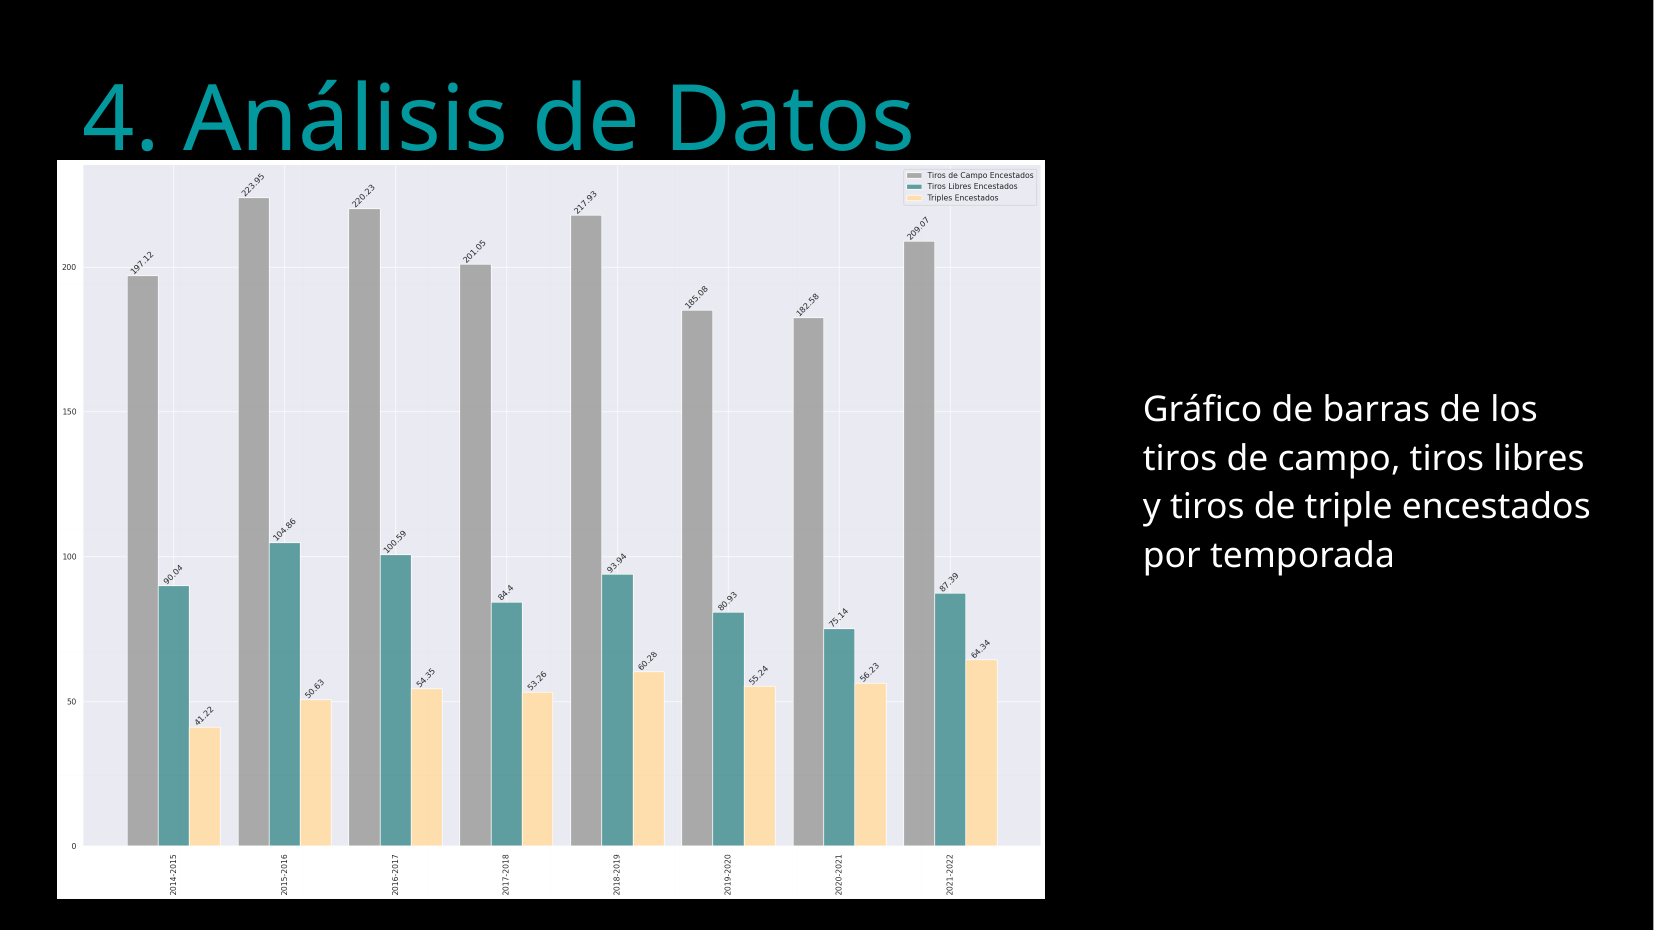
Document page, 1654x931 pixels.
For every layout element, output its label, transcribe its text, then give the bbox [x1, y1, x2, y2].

title 4. Análisis de Datos [82, 28, 1571, 201]
list Gráfico de barras de los tiros de campo, tiros libres y tiros de triple encestados por temporada [1092, 383, 1595, 591]
picture [57, 160, 1045, 899]
